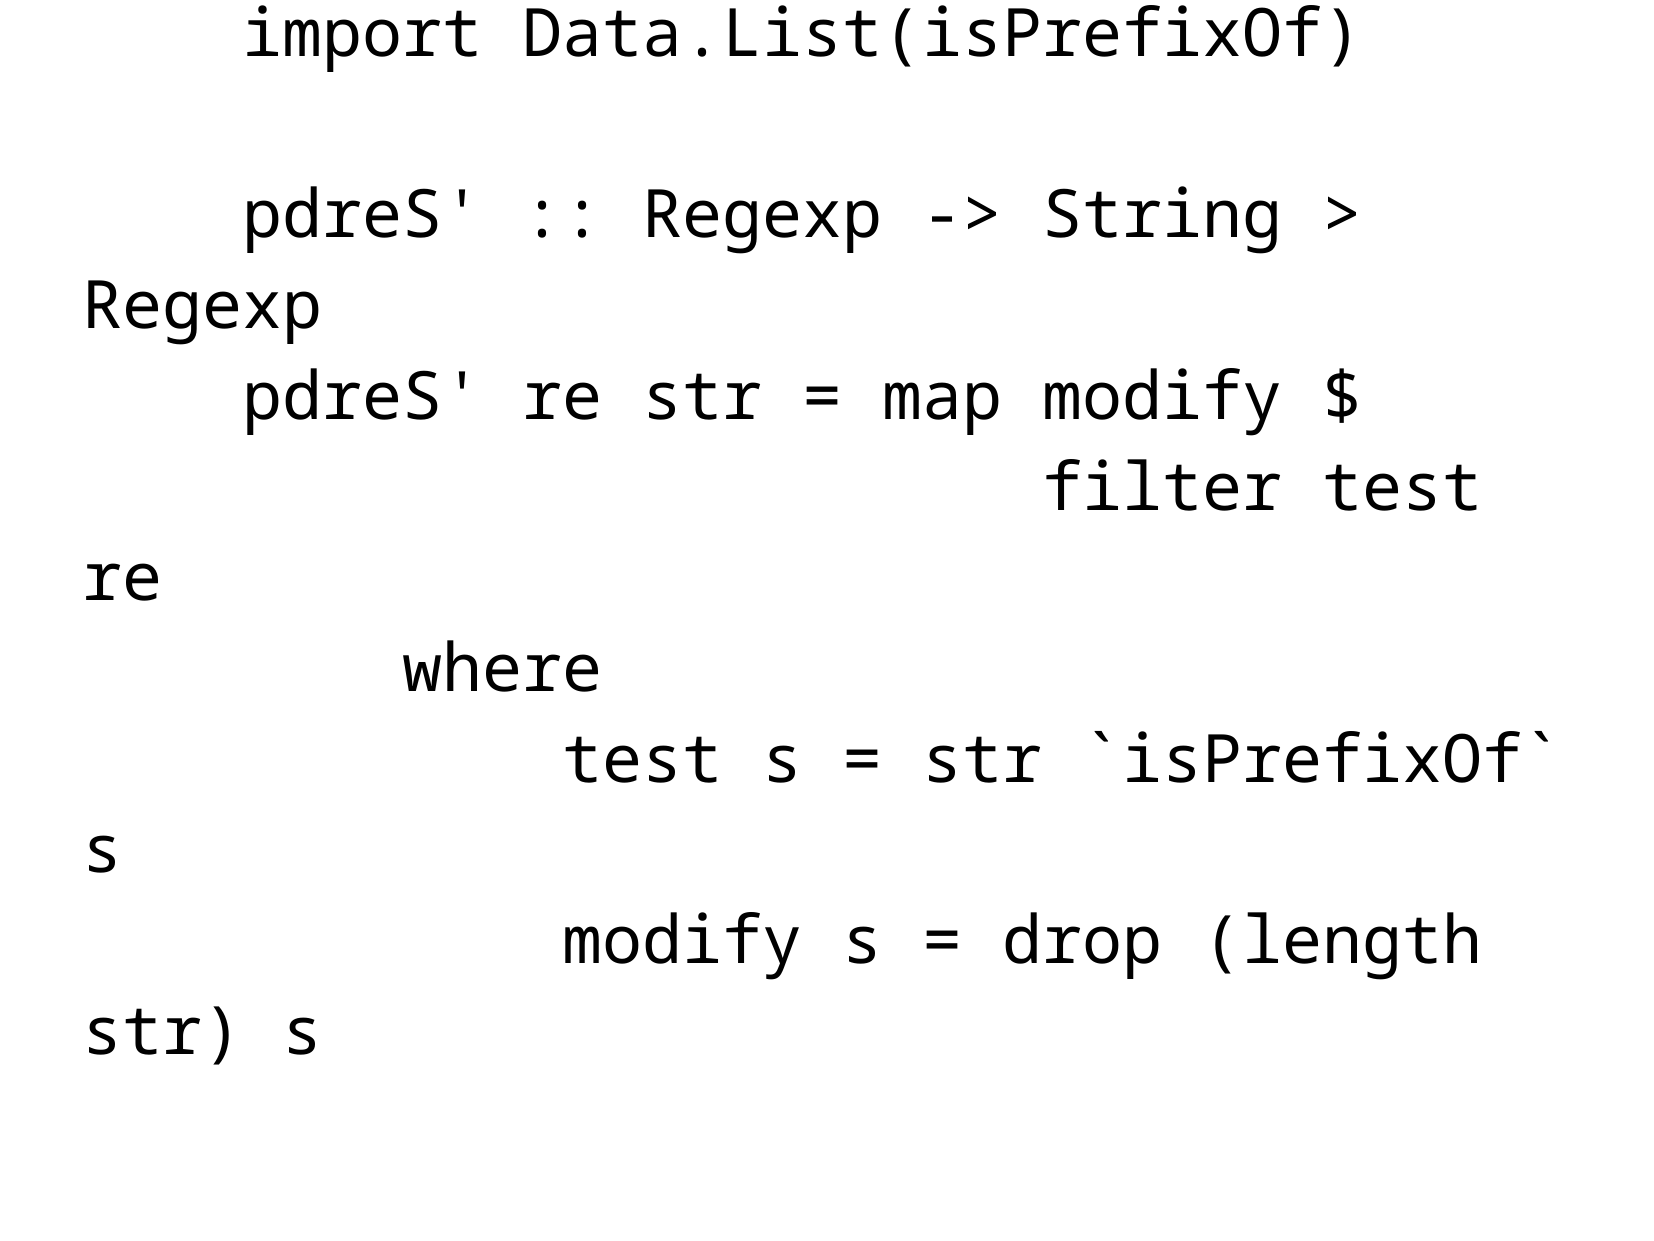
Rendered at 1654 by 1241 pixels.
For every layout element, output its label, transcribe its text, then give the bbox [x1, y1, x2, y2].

subtitle import Data.List(isPrefixOf) pdreS' :: Regexp -> String > Regexp pdreS' re str = map modify $ filter test re where test s = str `isPrefixOf` s modify s = drop (length str) s [82, 49, 1571, 1010]
